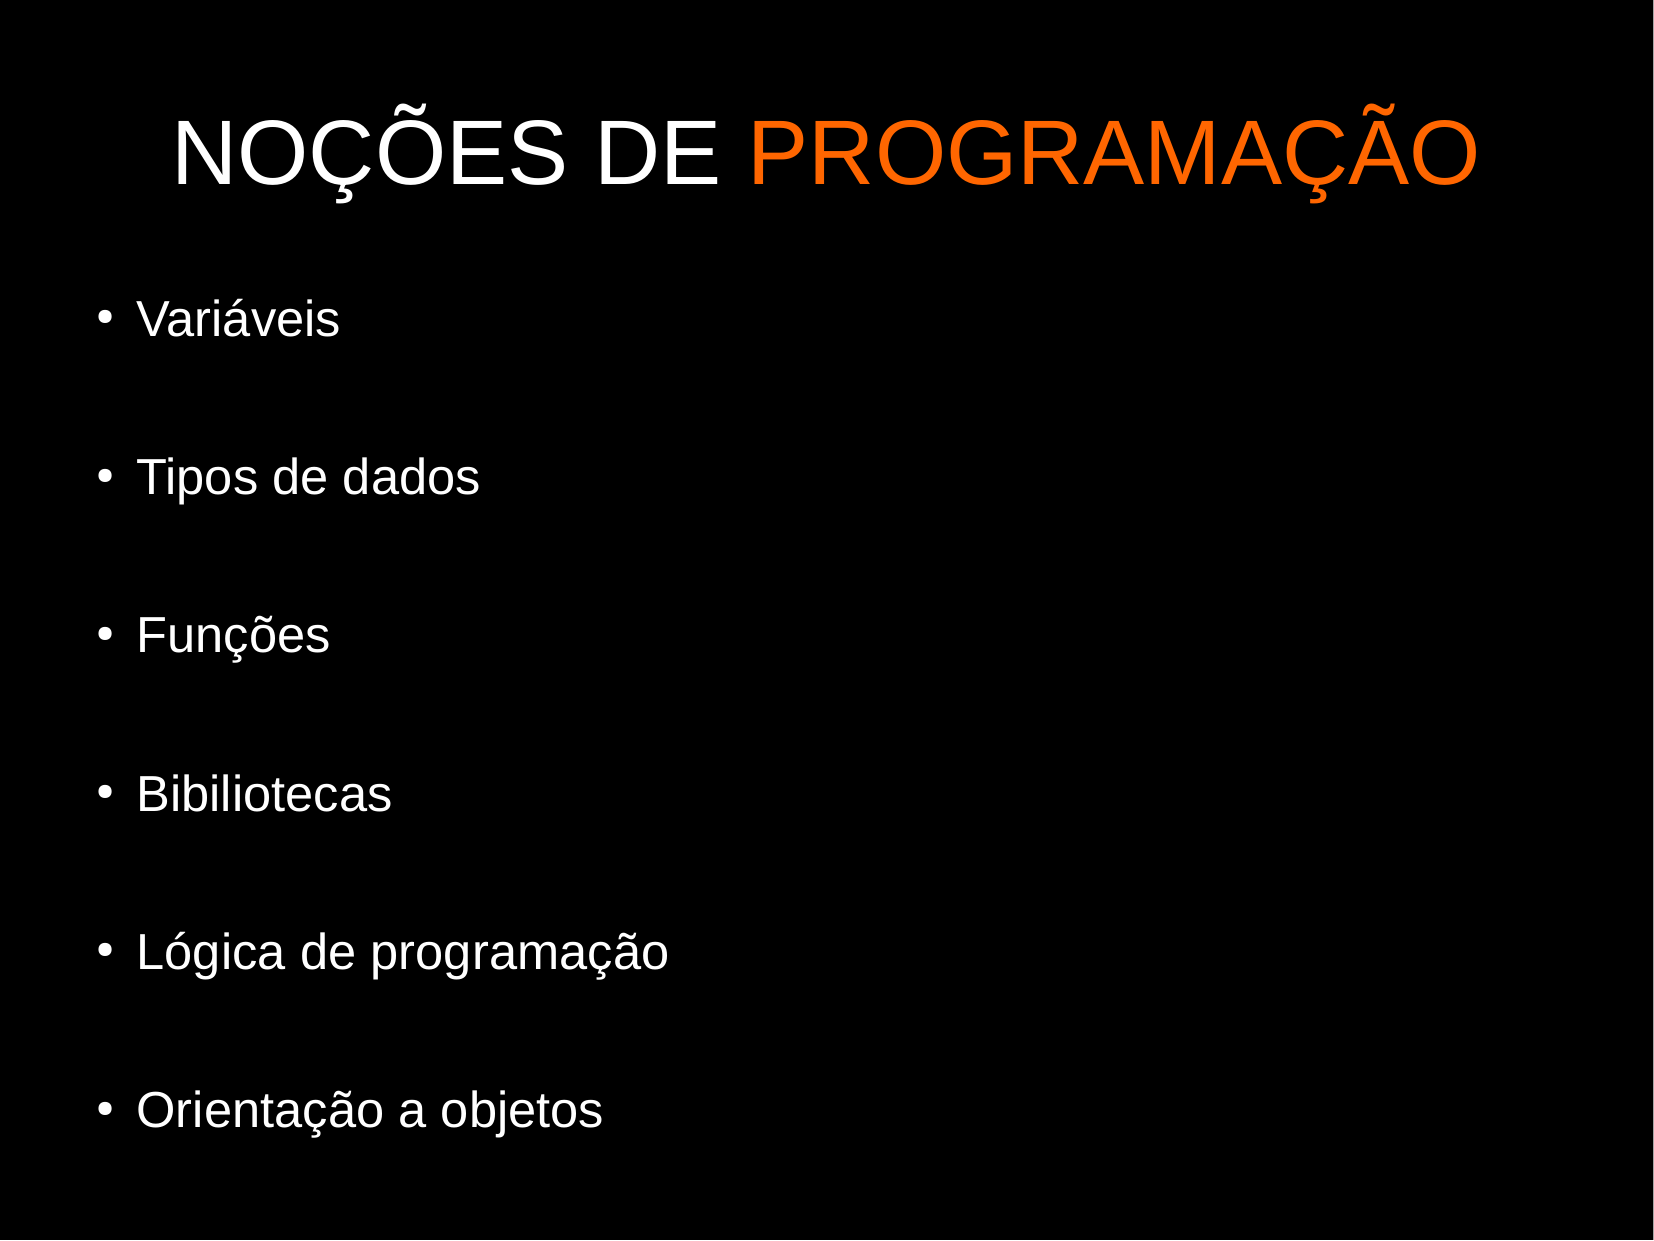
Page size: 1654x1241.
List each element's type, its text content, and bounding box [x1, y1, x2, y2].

title NOÇÕES DE PROGRAMAÇÃO [82, 49, 1571, 257]
list Variáveis Tipos de dados Funções Bibiliotecas Lógica de programação Orientação a objetos [82, 290, 1573, 1146]
